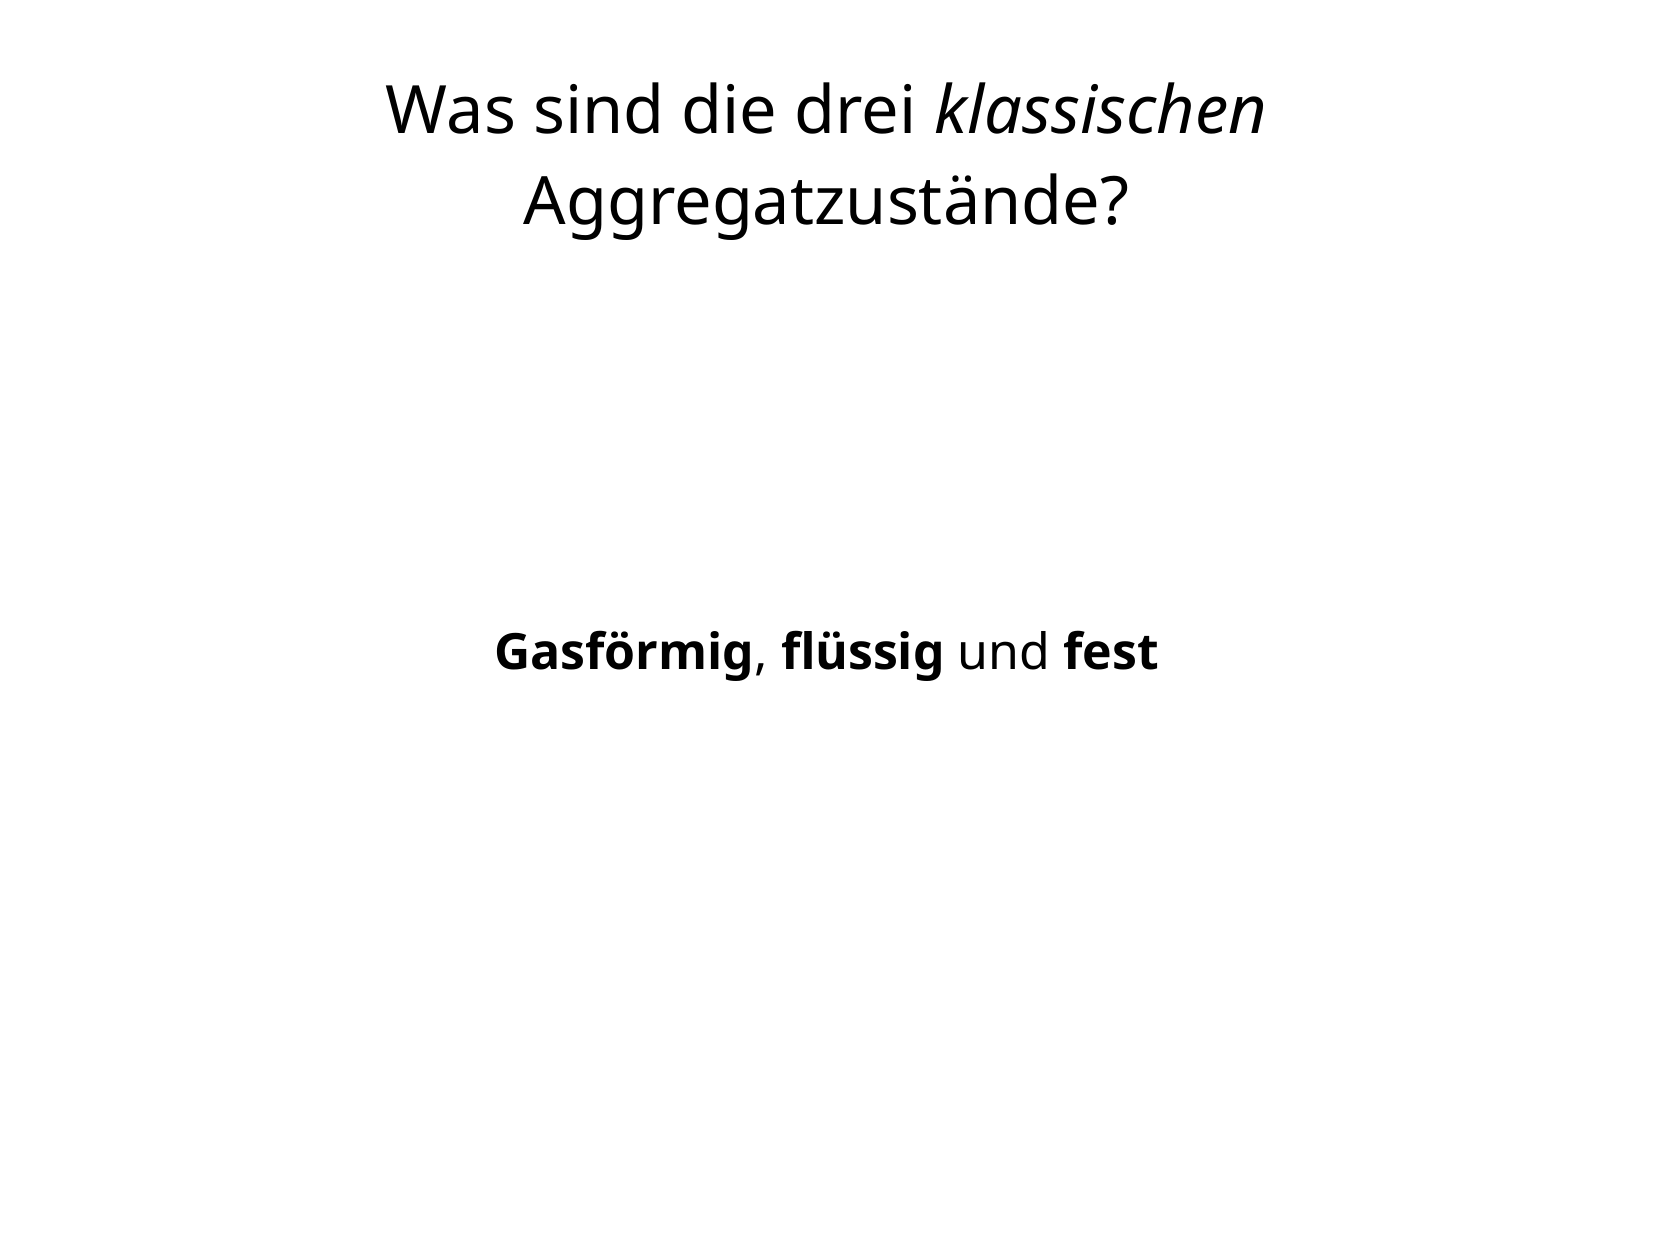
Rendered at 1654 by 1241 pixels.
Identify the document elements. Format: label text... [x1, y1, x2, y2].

title Was sind die drei klassischen Aggregatzustände? [82, 49, 1571, 257]
subtitle Gasförmig, flüssig und fest [82, 290, 1571, 1010]
